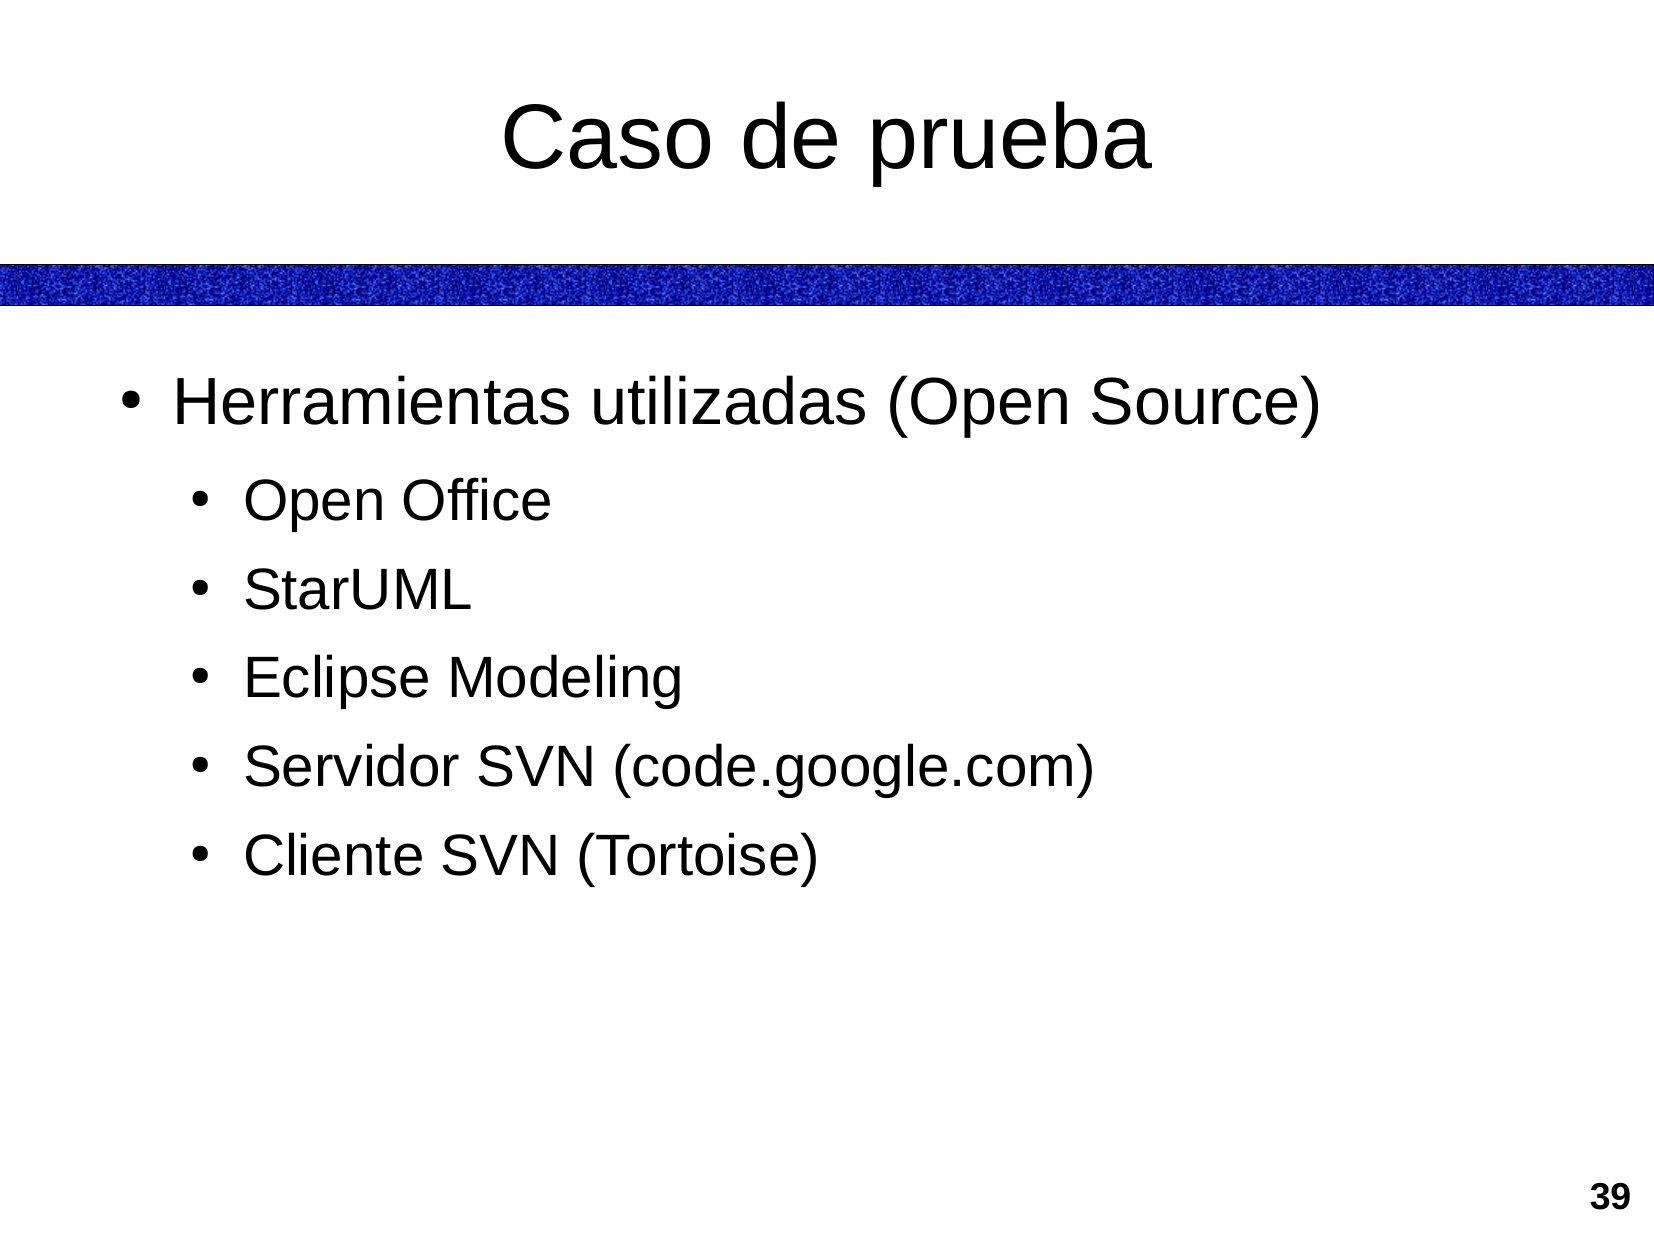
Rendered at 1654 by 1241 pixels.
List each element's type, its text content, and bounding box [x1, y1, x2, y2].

picture [0, 265, 1653, 305]
title Caso de prueba [58, 21, 1595, 253]
list Herramientas utilizadas (Open Source) Open Office StarUML Eclipse Modeling Servidor SVN (code.google.com) Cliente SVN (Tortoise) [101, 363, 1549, 1168]
text_box <número> [1575, 1168, 1654, 1240]
